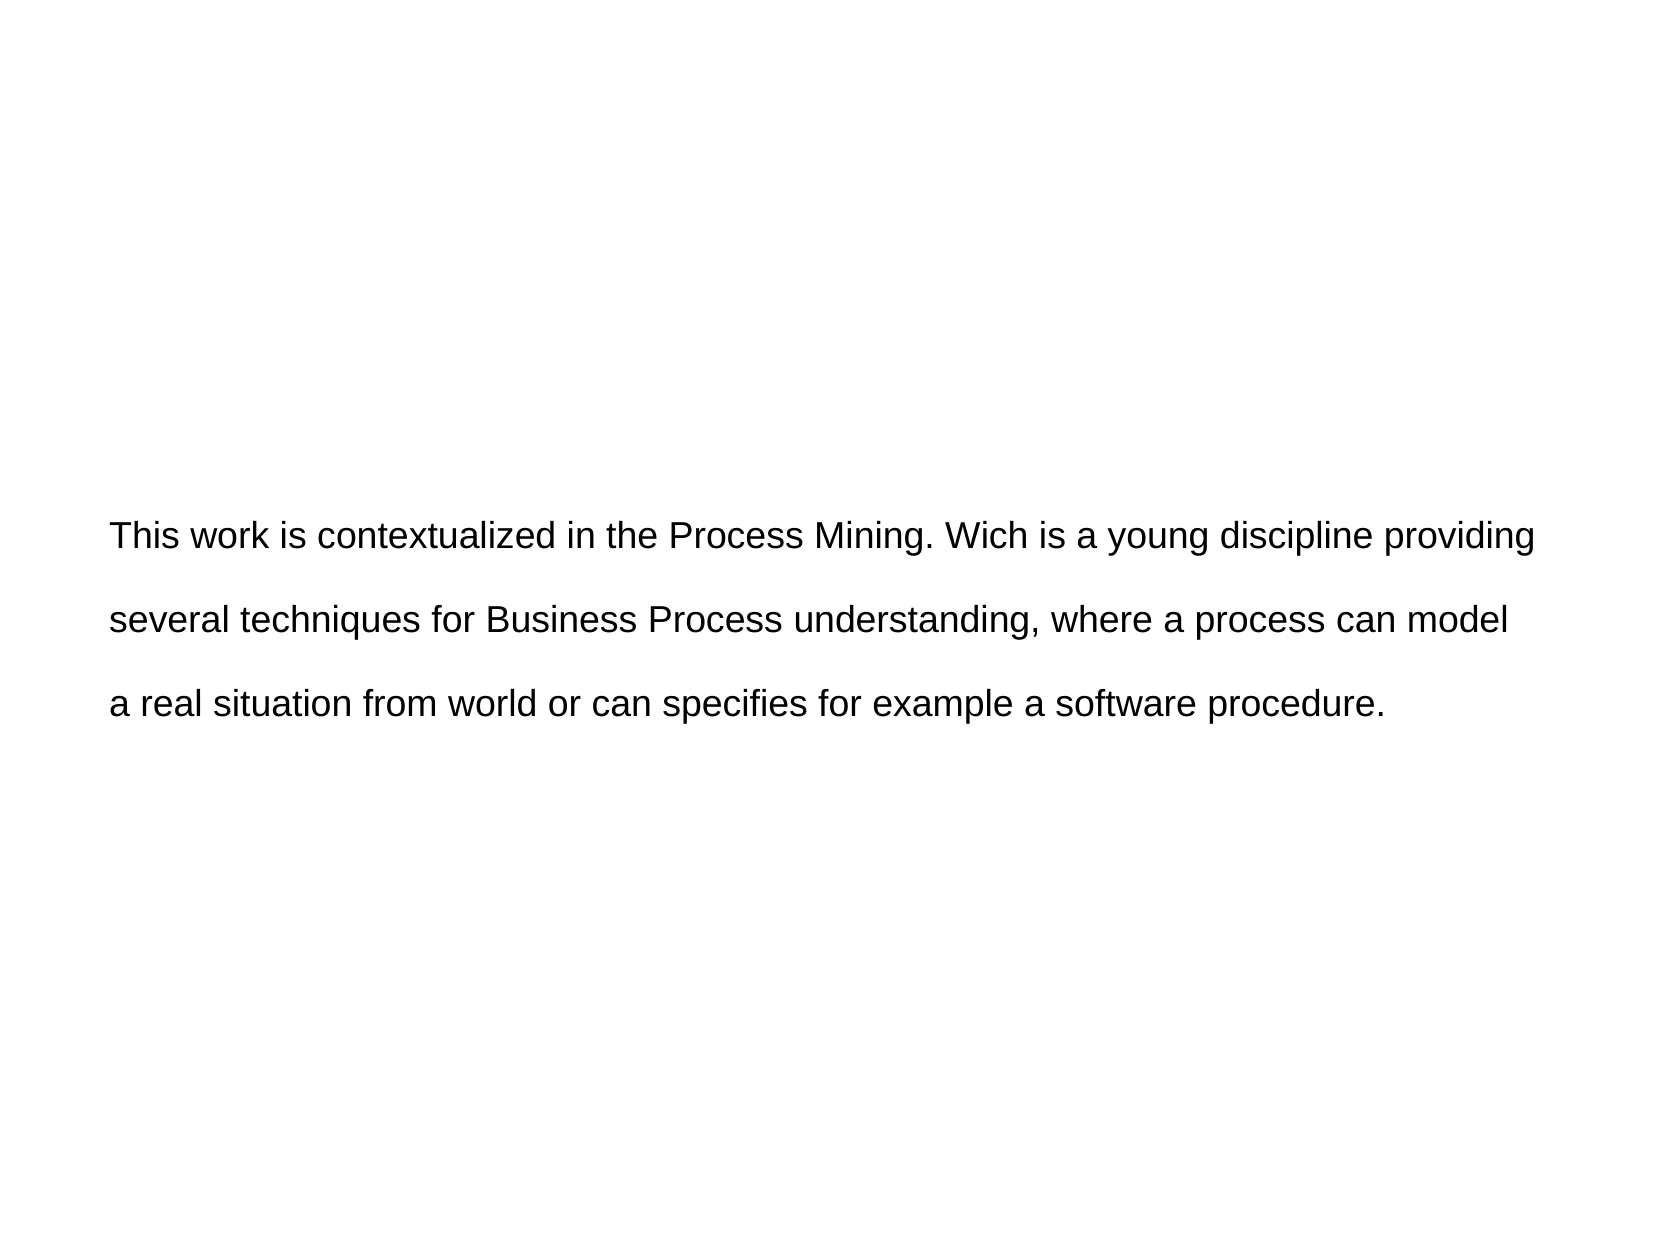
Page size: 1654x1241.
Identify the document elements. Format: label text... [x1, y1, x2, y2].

text_box This work is contextualized in the Process Mining. Wich is a young discipline providing several techniques for Business Process understanding, where a process can model a real situation from world or can specifies for example a software procedure. [94, 507, 1562, 732]
